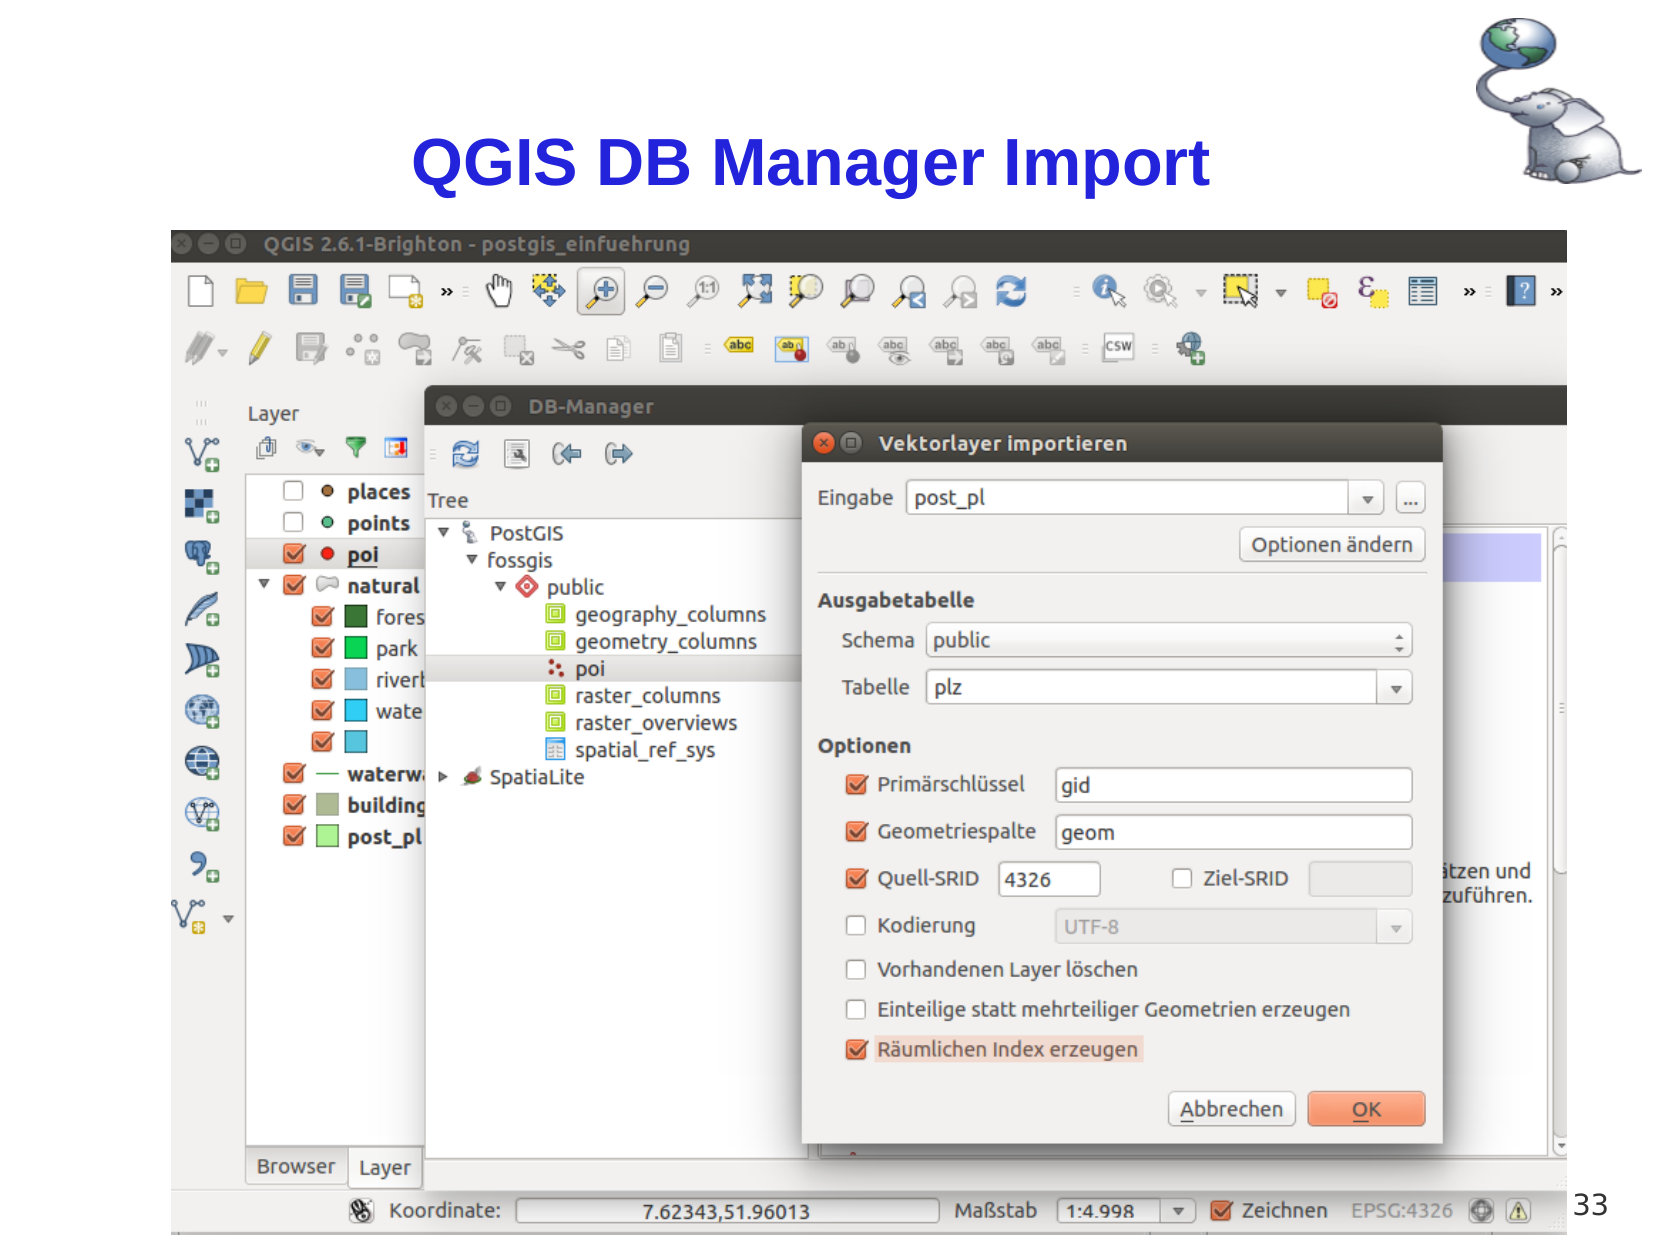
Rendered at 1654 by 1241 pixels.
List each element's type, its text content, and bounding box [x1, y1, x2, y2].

picture [1476, 18, 1642, 184]
title QGIS DB Manager Import [76, 88, 1565, 237]
picture [171, 230, 1567, 1235]
